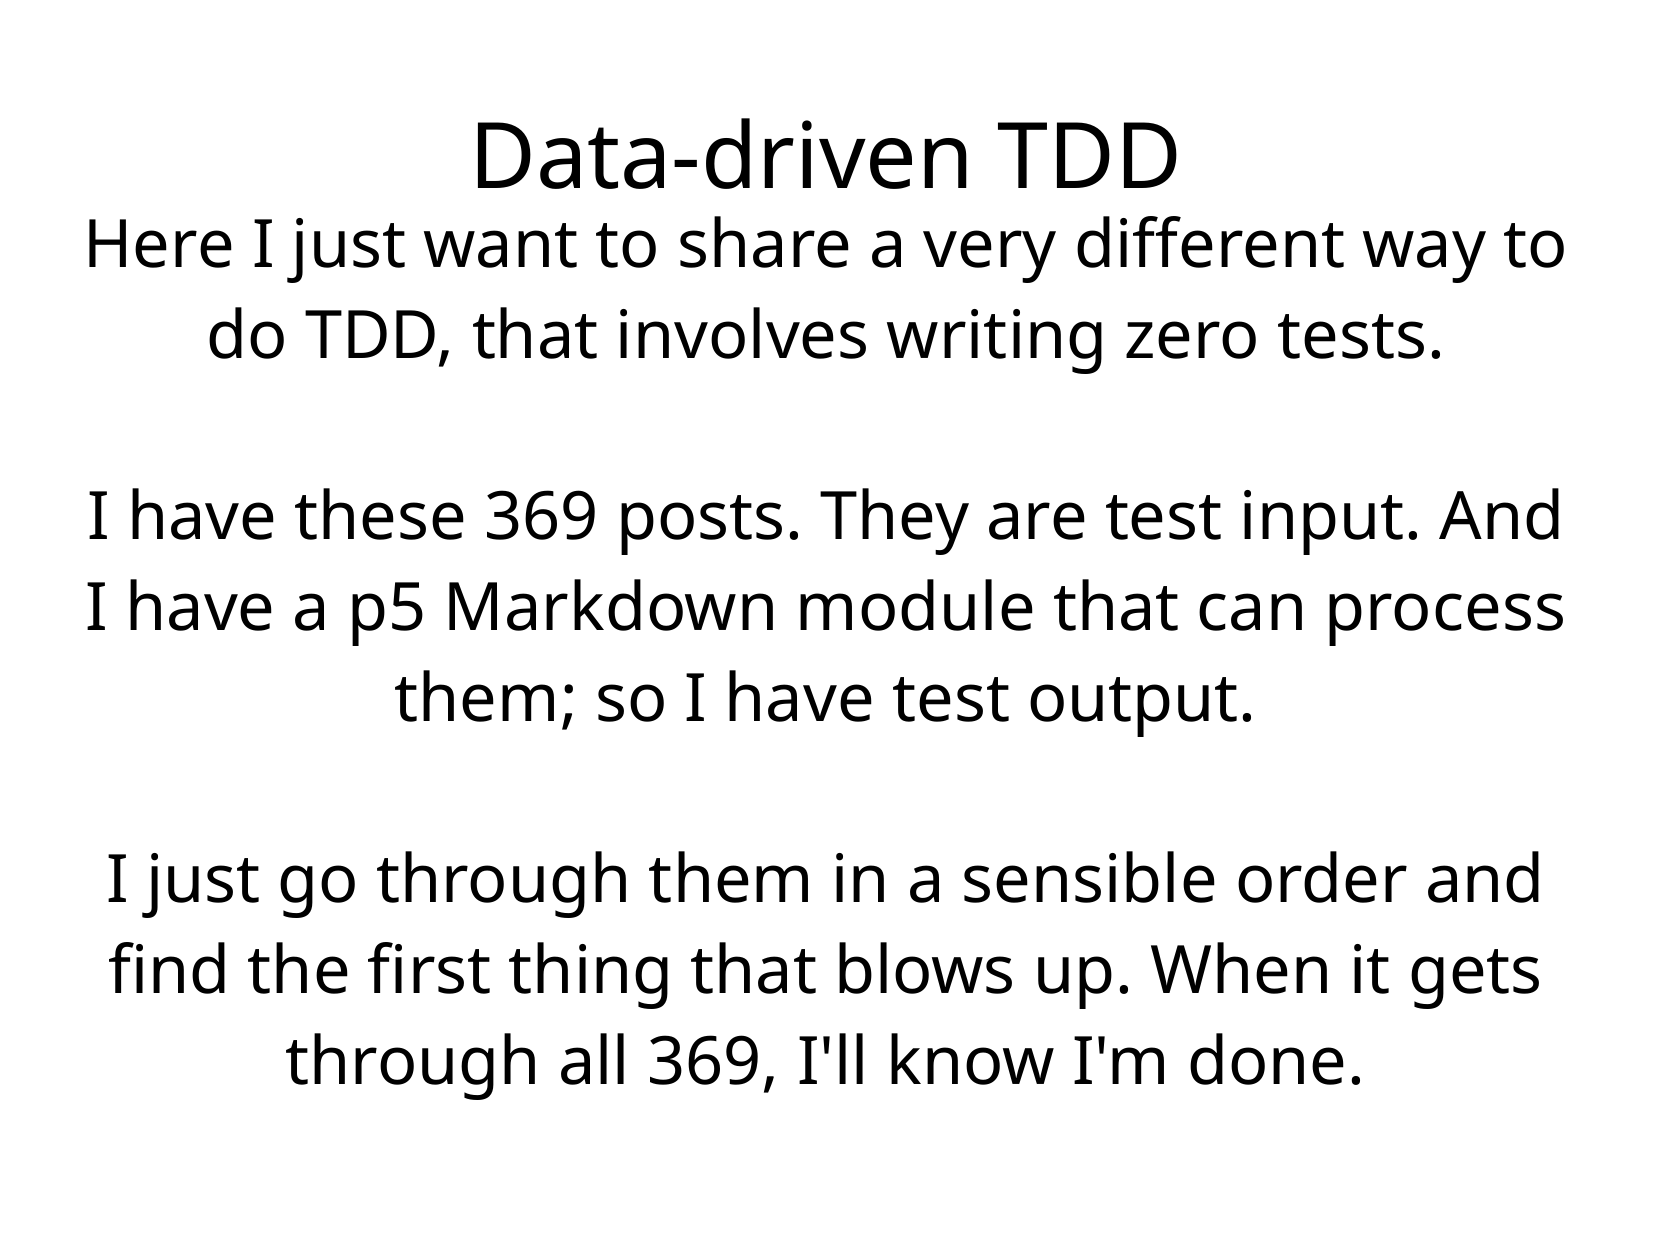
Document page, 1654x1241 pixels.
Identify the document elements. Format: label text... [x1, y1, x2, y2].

subtitle Here I just want to share a very different way to do TDD, that involves writing zero tests. I have these 369 posts. They are test input. And I have a p5 Markdown module that can process them; so I have test output. I just go through them in a sensible order and find the first thing that blows up. When it gets through all 369, I'll know I'm done. [82, 12, 1571, 1241]
